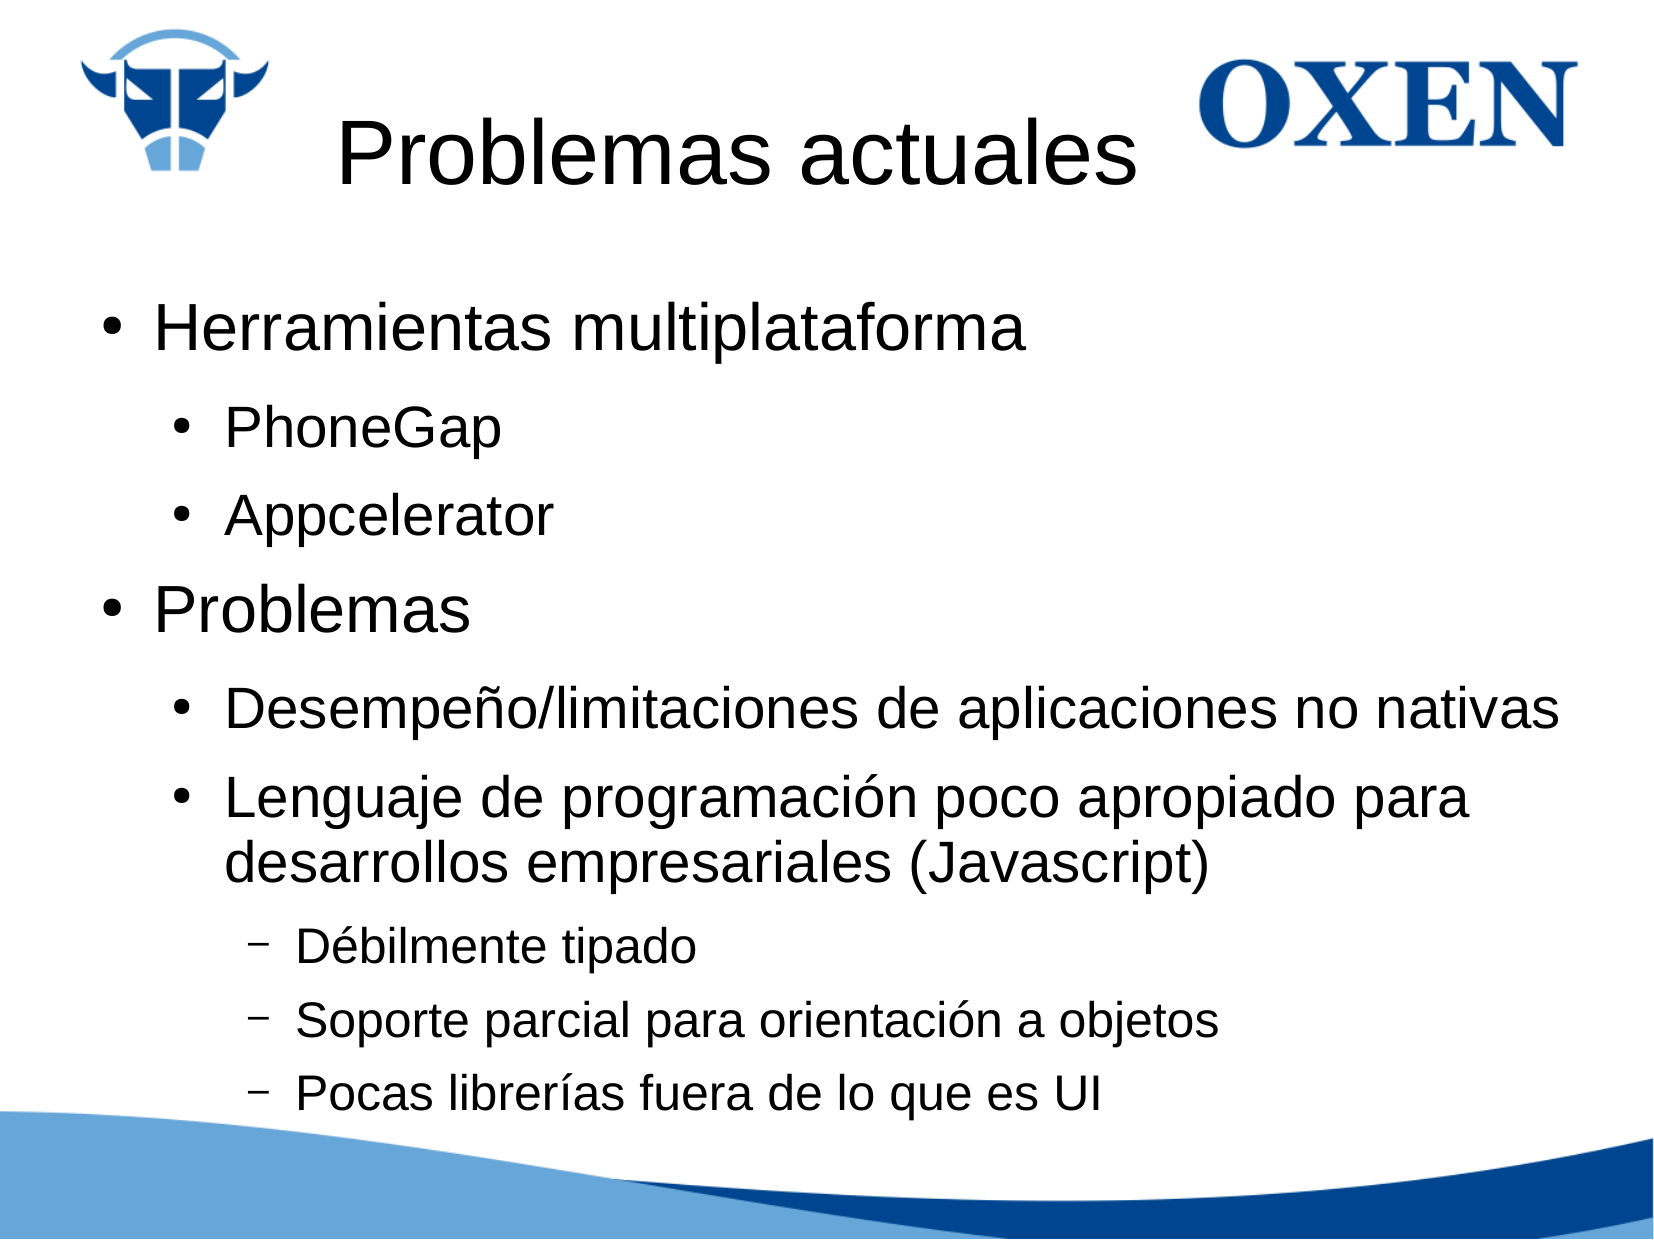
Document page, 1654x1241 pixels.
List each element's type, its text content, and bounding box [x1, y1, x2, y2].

picture [0, 1104, 1654, 1239]
title Problemas actuales [265, 56, 1211, 250]
list Herramientas multiplataforma PhoneGap Appcelerator Problemas Desempeño/limitaciones de aplicaciones no nativas Lenguaje de programación poco apropiado para desarrollos empresariales (Javascript) Débilmente tipado Soporte parcial para orientación a objetos Pocas librerías fuera de lo que es UI [82, 290, 1571, 1121]
picture [5, 11, 1654, 195]
